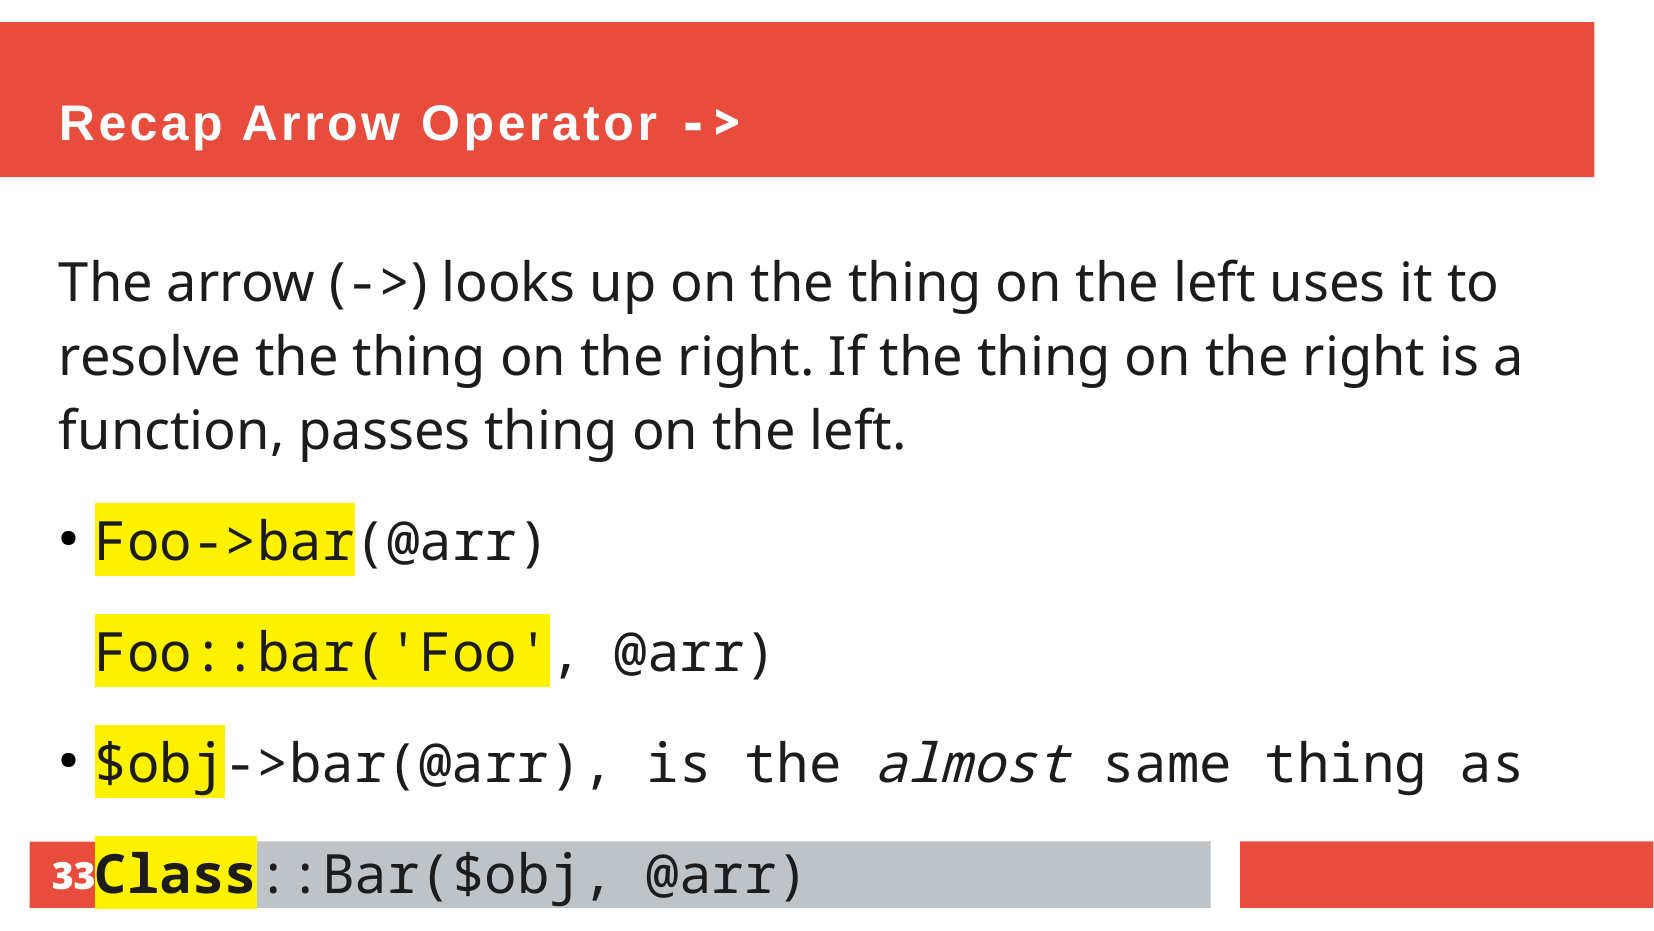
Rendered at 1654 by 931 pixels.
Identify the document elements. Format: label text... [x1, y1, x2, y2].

title Recap Arrow Operator -> [59, 44, 1595, 156]
subtitle The arrow (->) looks up on the thing on the left uses it to resolve the thing on the right. If the thing on the right is a function, passes thing on the left. Foo->bar(@arr) Foo::bar('Foo', @arr) $obj->bar(@arr), is the almost same thing as Class::Bar($obj, @arr) [59, 243, 1565, 820]
